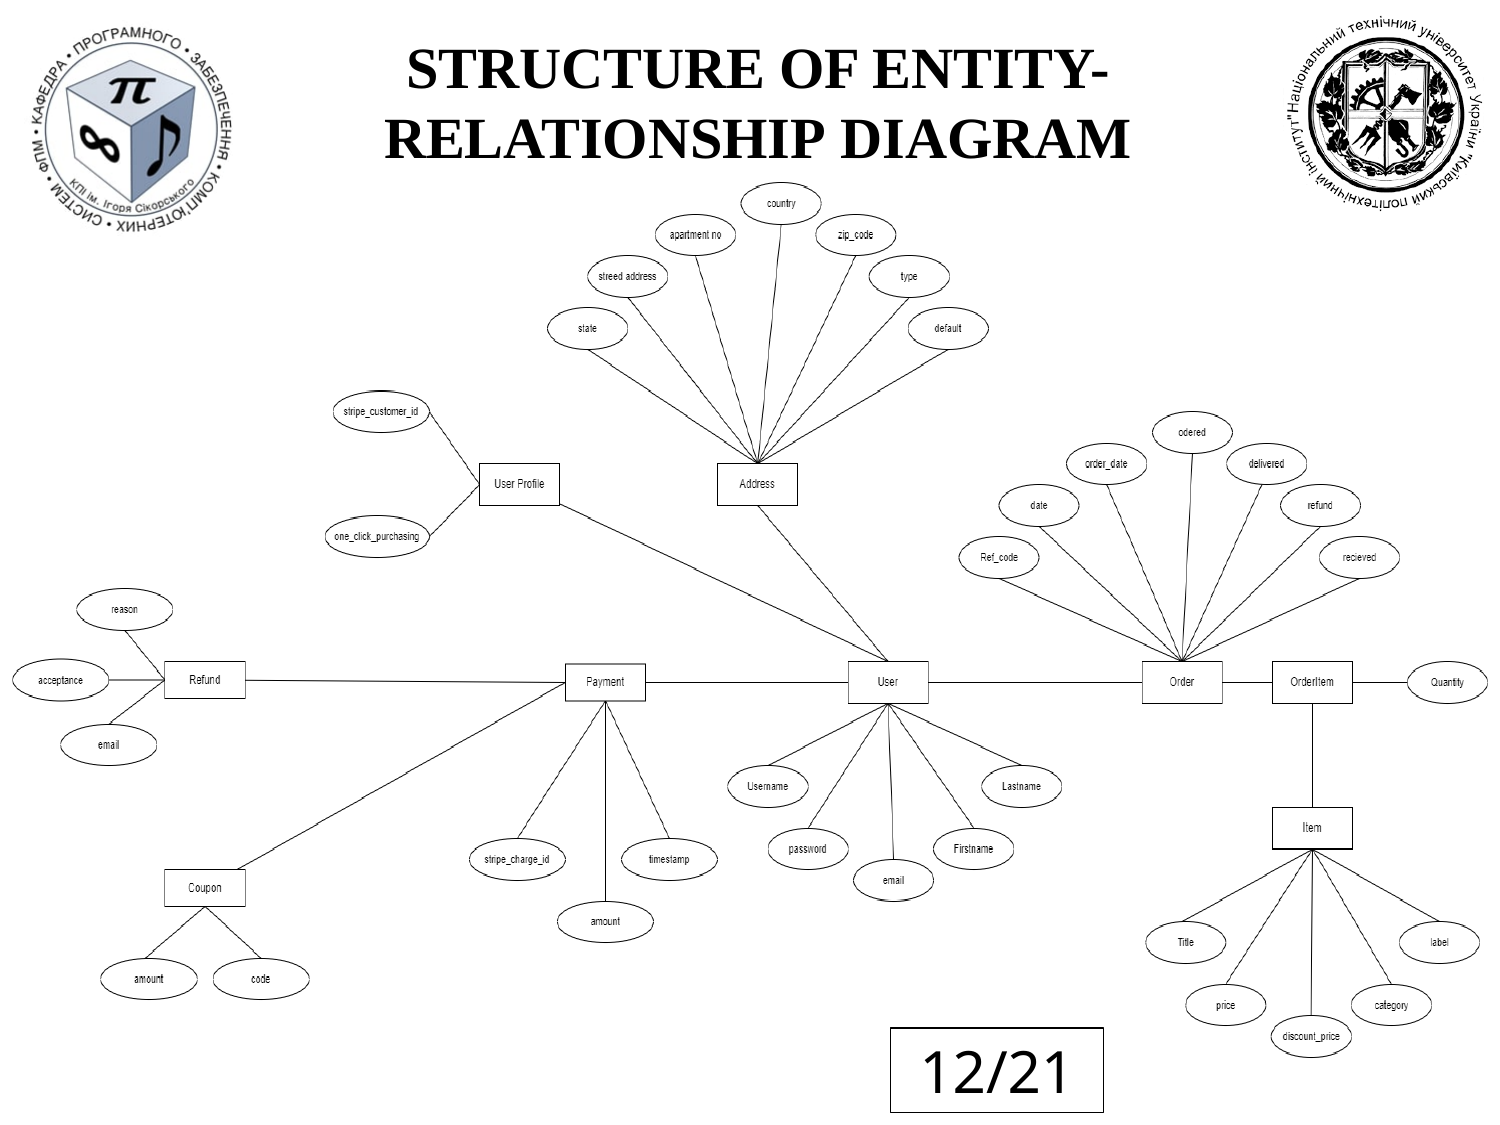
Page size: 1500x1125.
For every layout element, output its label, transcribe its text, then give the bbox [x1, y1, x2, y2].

title STRUCTURE OF ENTITY-RELATIONSHIP DIAGRAM [232, 0, 1284, 201]
picture [0, 12, 1500, 1079]
text_box 12/21 [890, 1027, 1104, 1113]
